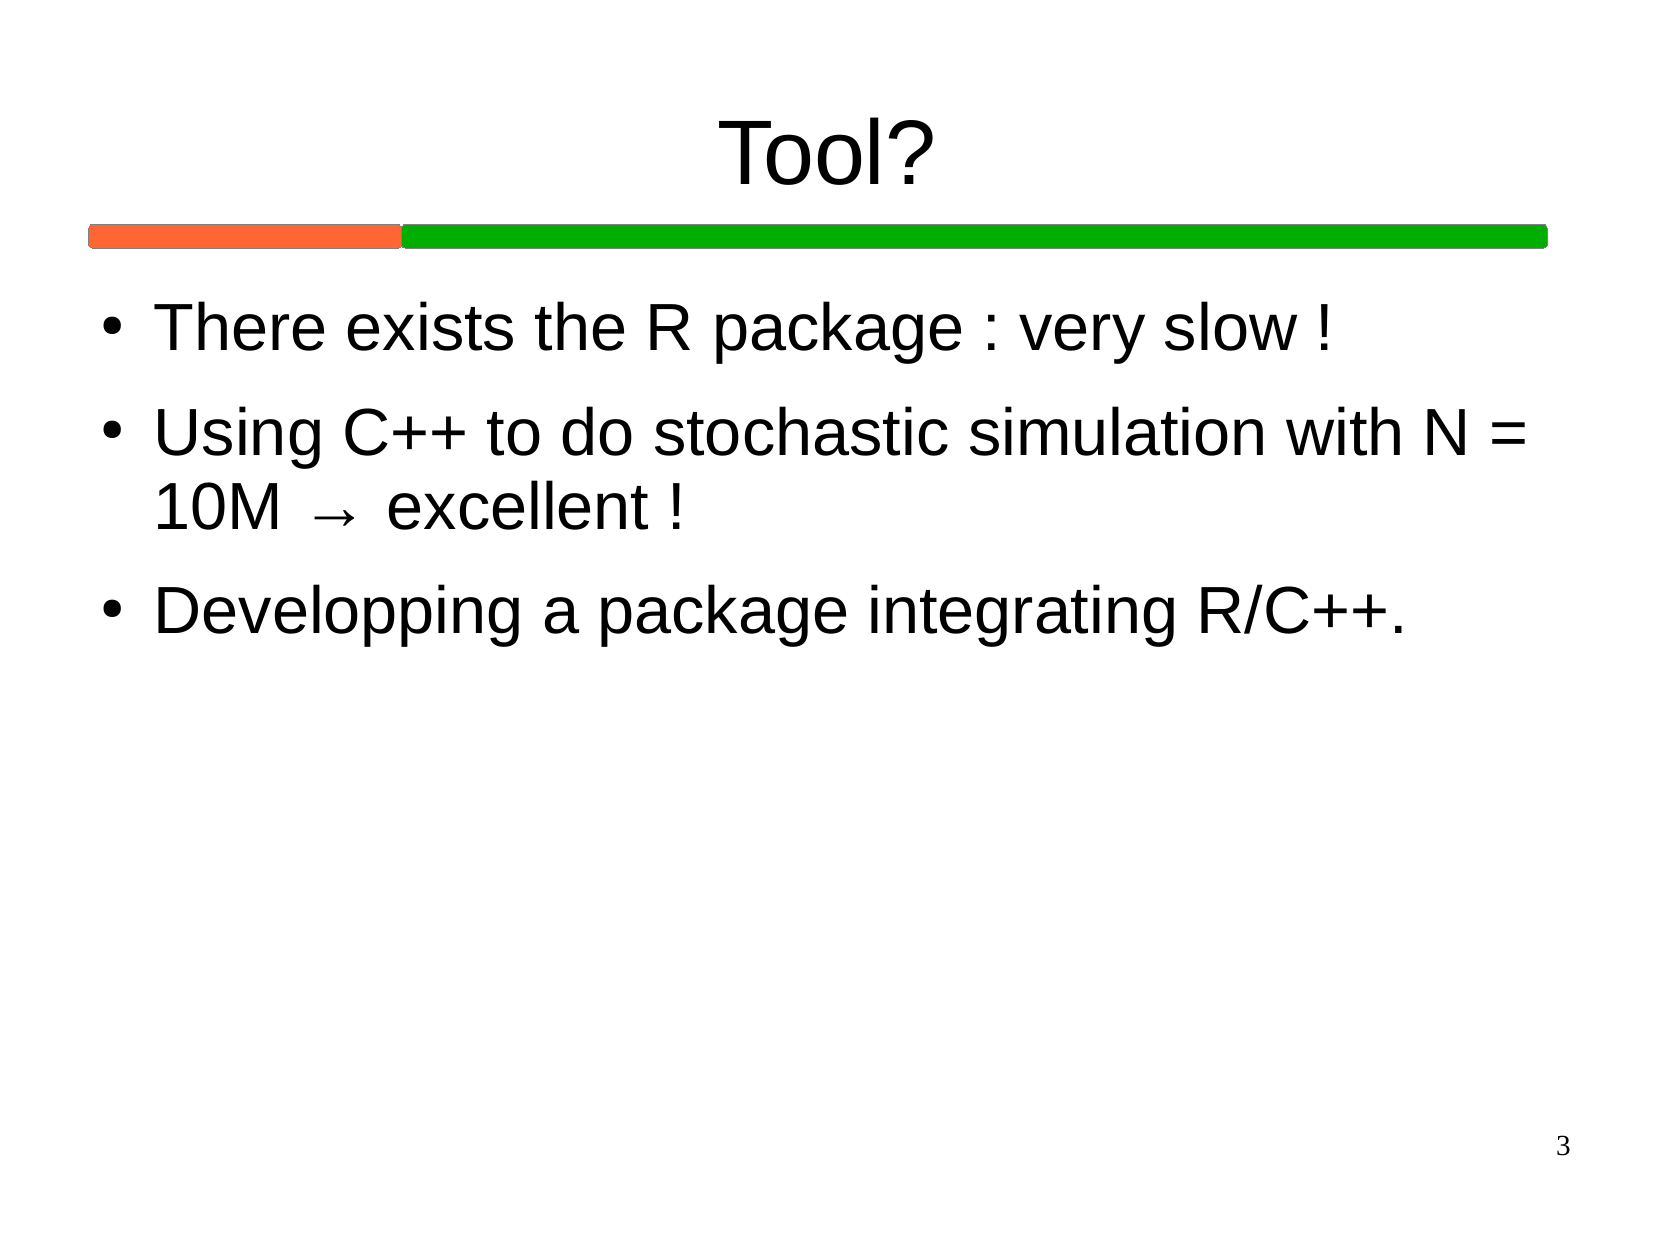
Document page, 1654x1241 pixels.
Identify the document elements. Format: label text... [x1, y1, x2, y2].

text_box [88, 224, 1548, 249]
list There exists the R package : very slow ! Using C++ to do stochastic simulation with N = 10M → excellent ! Developping a package integrating R/C++. [82, 290, 1538, 1010]
title Tool? [82, 49, 1571, 257]
